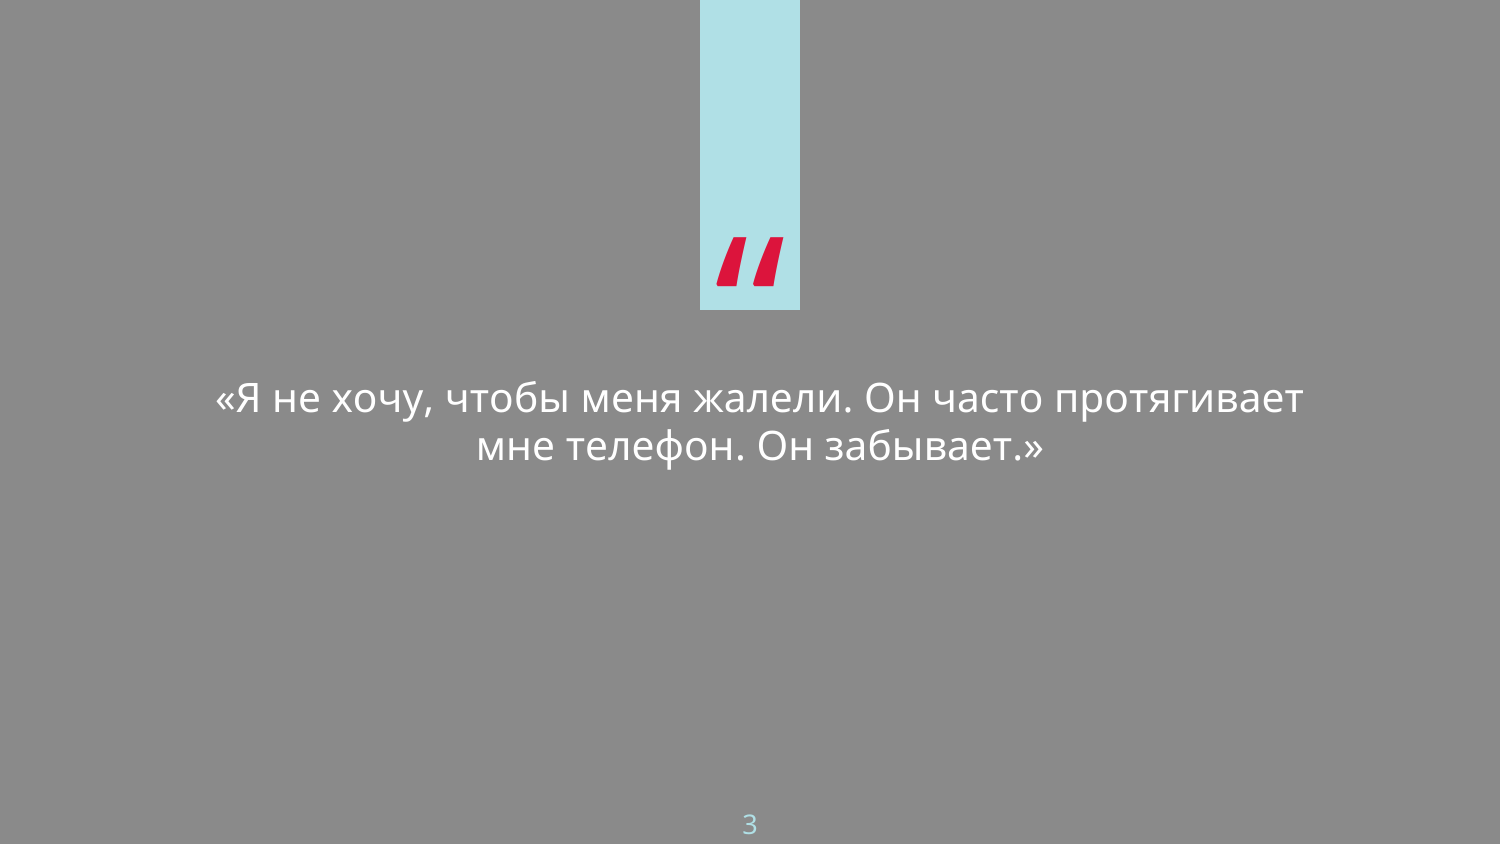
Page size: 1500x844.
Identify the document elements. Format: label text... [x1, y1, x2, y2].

text_box 3 [705, 792, 796, 844]
list «Я не хочу, чтобы меня жалели. Он часто протягивает мне телефон. Он забывает.» [178, 356, 1322, 491]
